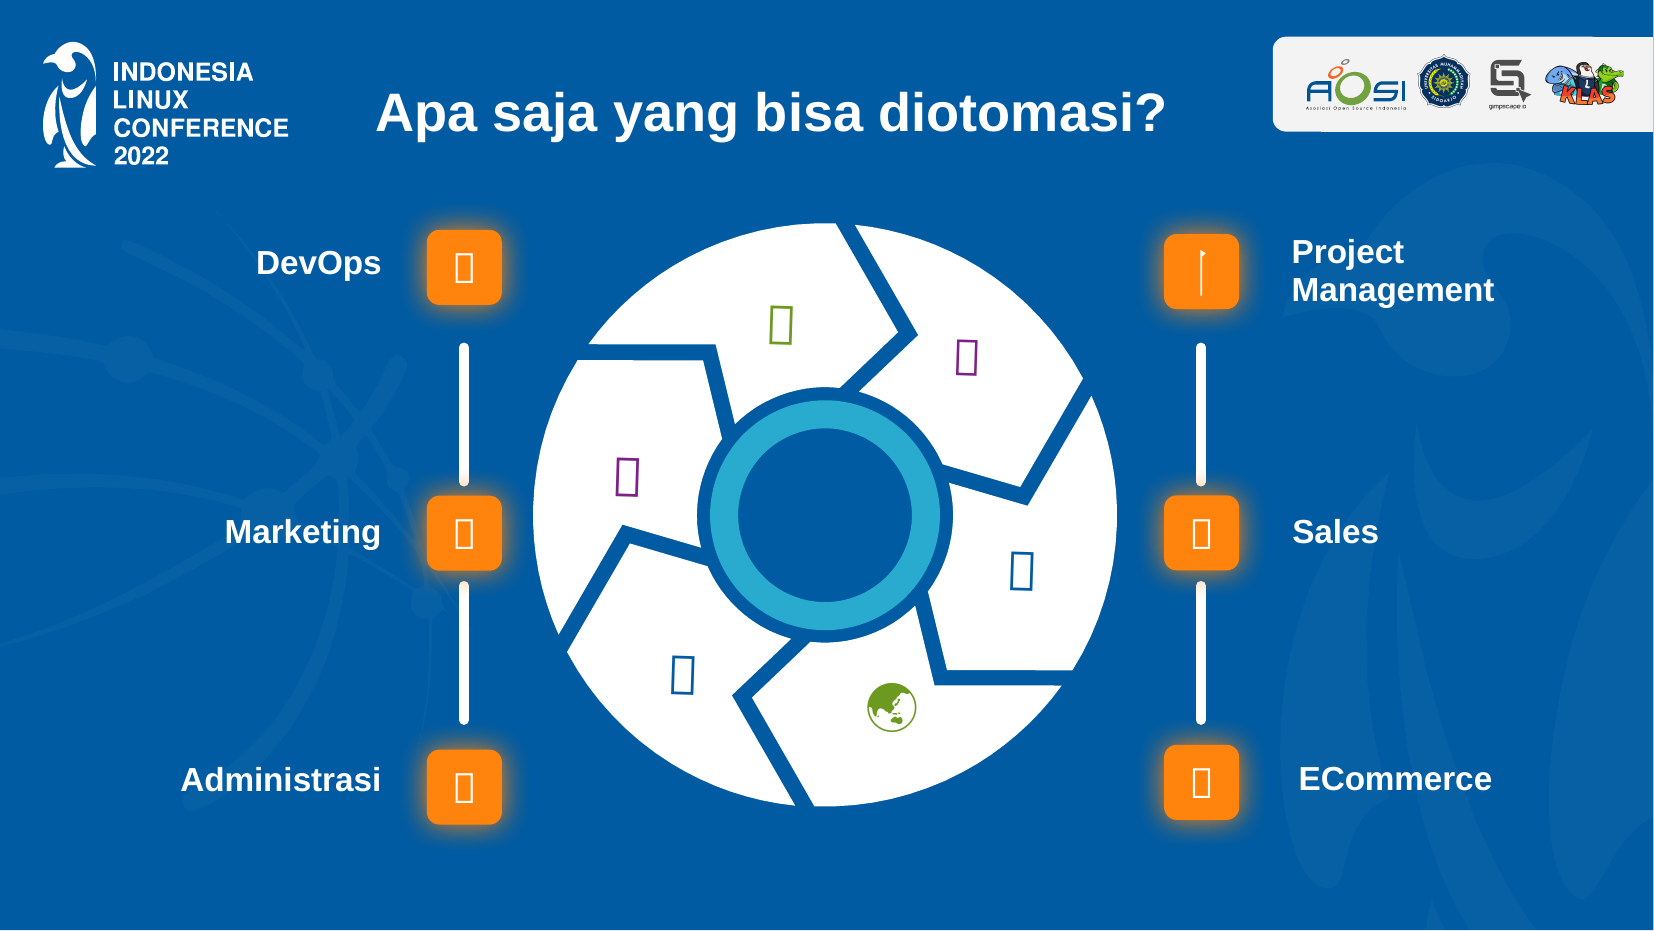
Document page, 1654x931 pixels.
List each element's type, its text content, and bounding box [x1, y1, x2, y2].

text_box  [854, 224, 1084, 487]
text_box [710, 400, 940, 631]
text_box Administrasi [45, 761, 382, 832]
title Apa saja yang bisa diotomasi? [375, 82, 1276, 205]
text_box  [426, 229, 502, 305]
text_box  [588, 223, 899, 425]
text_box Sales [1256, 513, 1593, 610]
text_box DevOps [45, 244, 382, 315]
text_box Project Management [1256, 234, 1593, 331]
text_box 🌏 [751, 605, 1062, 807]
text_box  [426, 749, 502, 825]
text_box  [1164, 234, 1240, 310]
text_box  [533, 360, 723, 635]
text_box  [567, 543, 796, 806]
text_box  [1164, 495, 1240, 571]
text_box  [927, 395, 1117, 671]
text_box ECommerce [1263, 760, 1600, 857]
picture [1417, 54, 1471, 108]
text_box  [1164, 744, 1240, 820]
text_box Marketing [45, 513, 382, 584]
text_box  [426, 495, 502, 571]
picture [1545, 62, 1624, 105]
